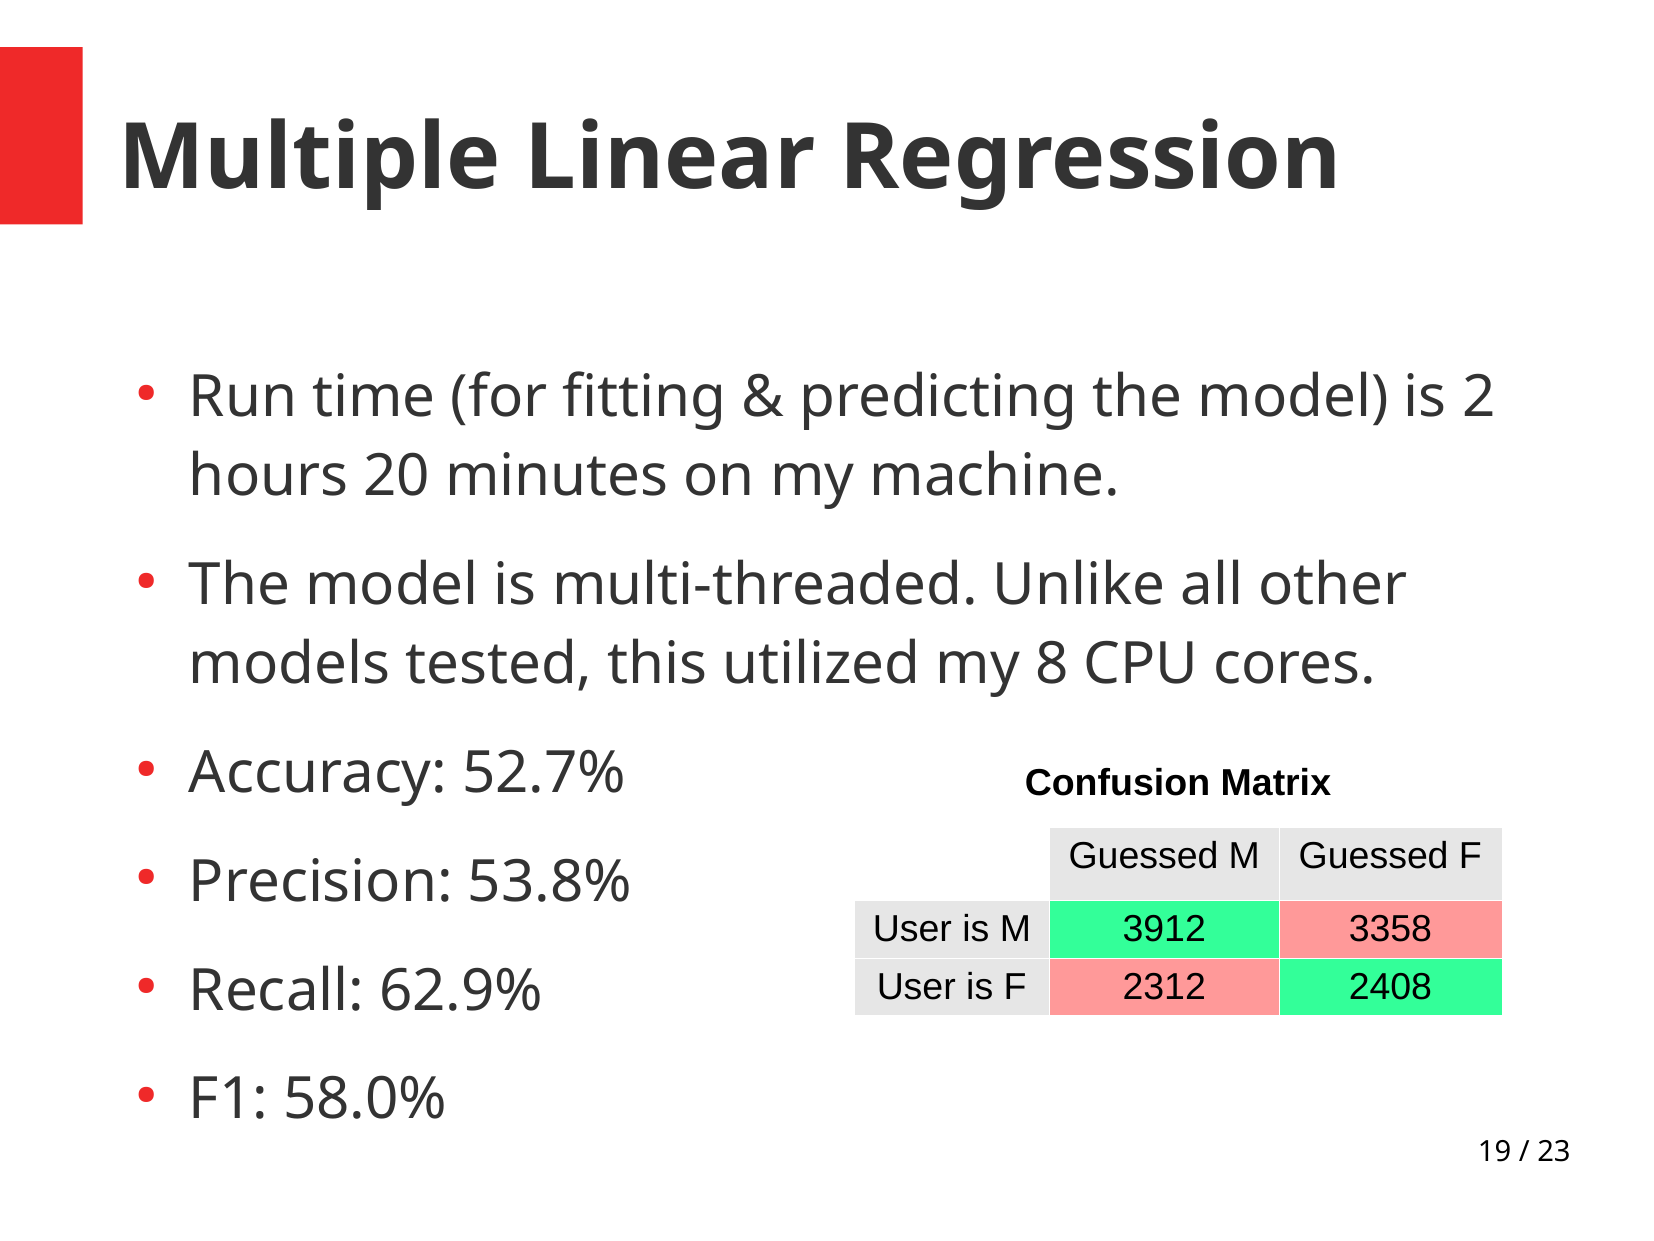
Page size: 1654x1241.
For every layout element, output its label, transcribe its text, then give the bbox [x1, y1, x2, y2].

table_cell User is F [855, 959, 1049, 1015]
list Run time (for fitting & predicting the model) is 2 hours 20 minutes on my machine. The model is multi-threaded. Unlike all other models tested, this utilized my 8 CPU cores. Accuracy: 52.7% Precision: 53.8% Recall: 62.9% F1: 58.0% [118, 354, 1536, 1074]
table_header Confusion Matrix [855, 755, 1502, 827]
table_cell Guessed M [1050, 828, 1279, 900]
table_cell 2408 [1280, 959, 1502, 1015]
table_cell User is M [855, 901, 1049, 958]
table_cell 2312 [1050, 959, 1279, 1015]
table_cell 3912 [1050, 901, 1279, 958]
title Multiple Linear Regression [118, 49, 1571, 257]
table_cell 3358 [1280, 901, 1502, 958]
table_cell Guessed F [1280, 828, 1502, 900]
table_cell [855, 828, 1049, 900]
